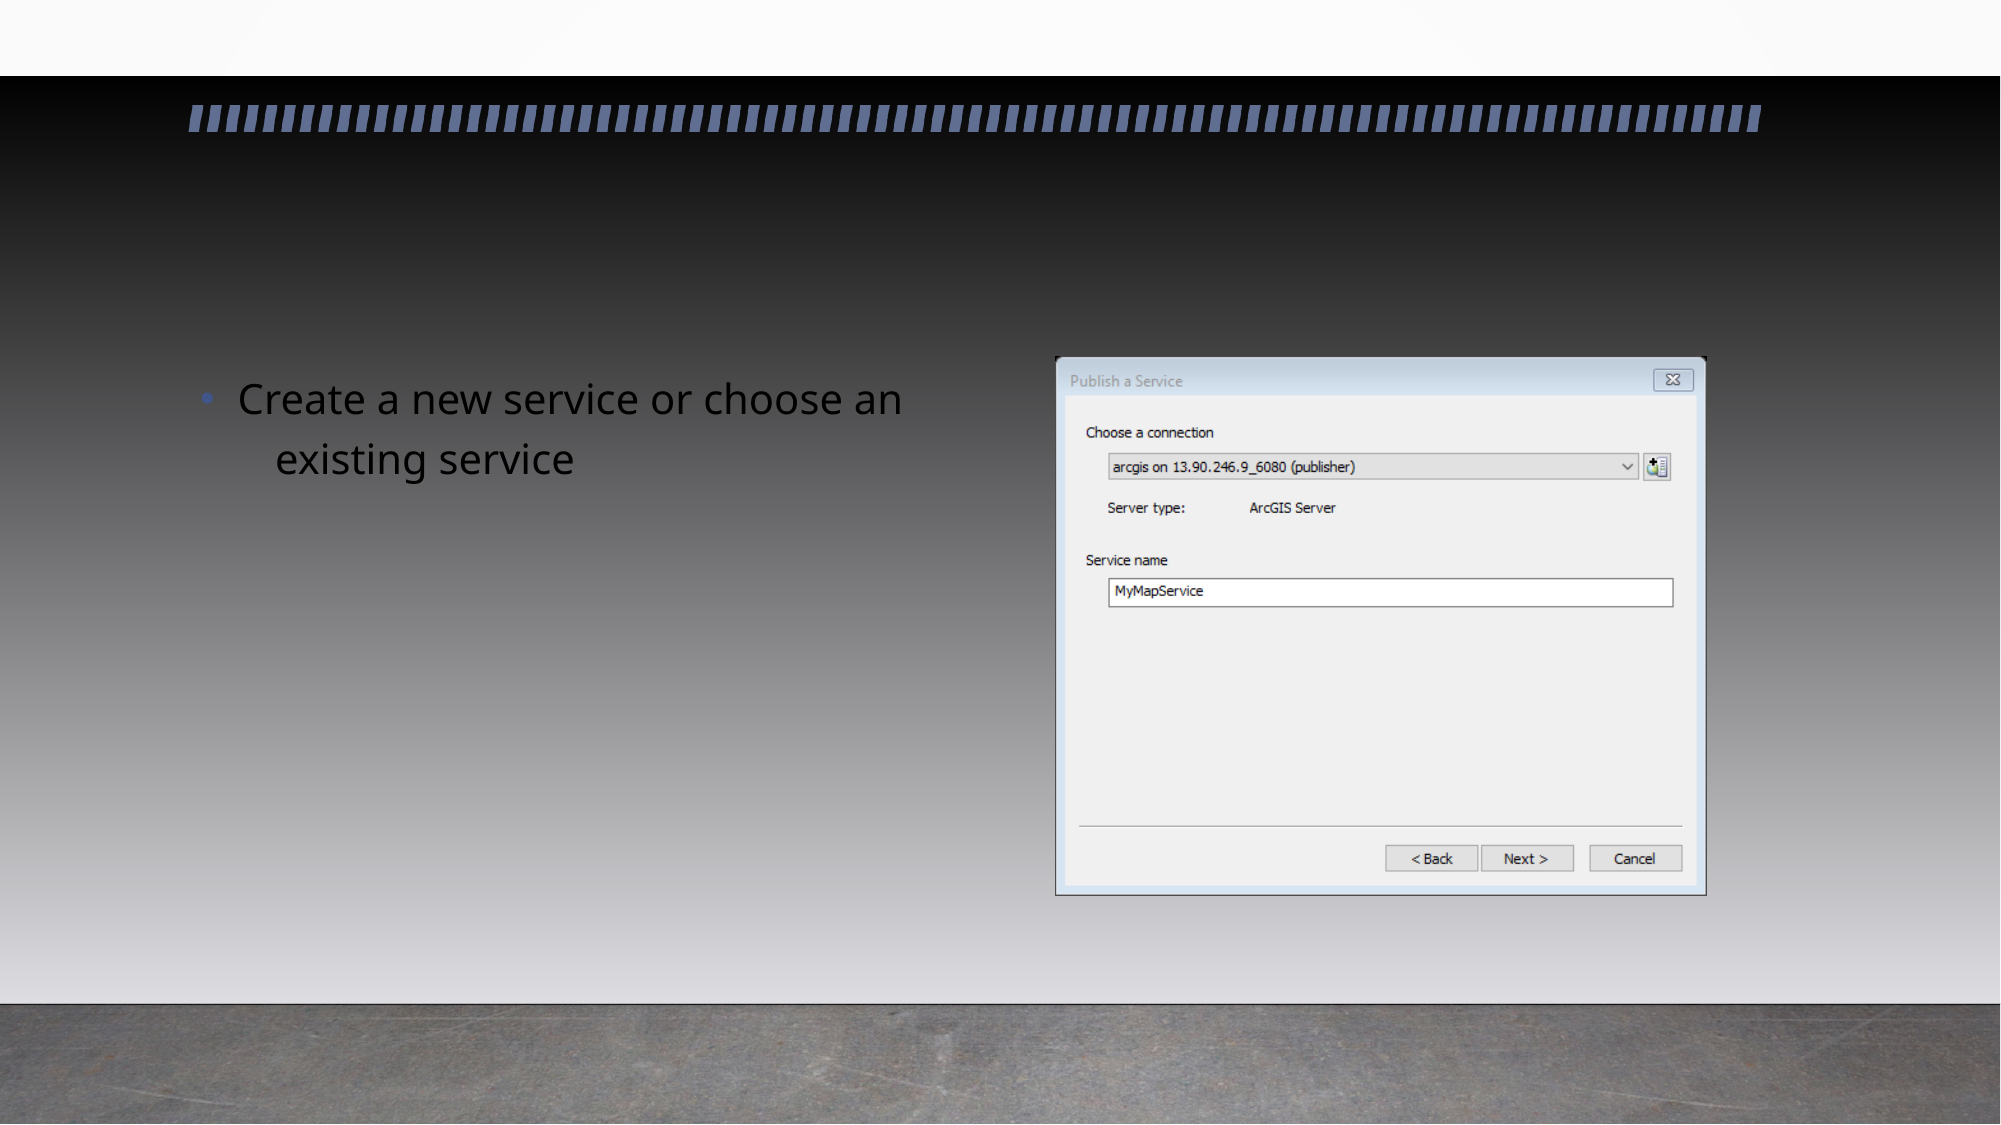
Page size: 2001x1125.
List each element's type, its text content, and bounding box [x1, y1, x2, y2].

list Create a new service or choose an existing service [185, 355, 948, 896]
picture [1055, 356, 1707, 896]
